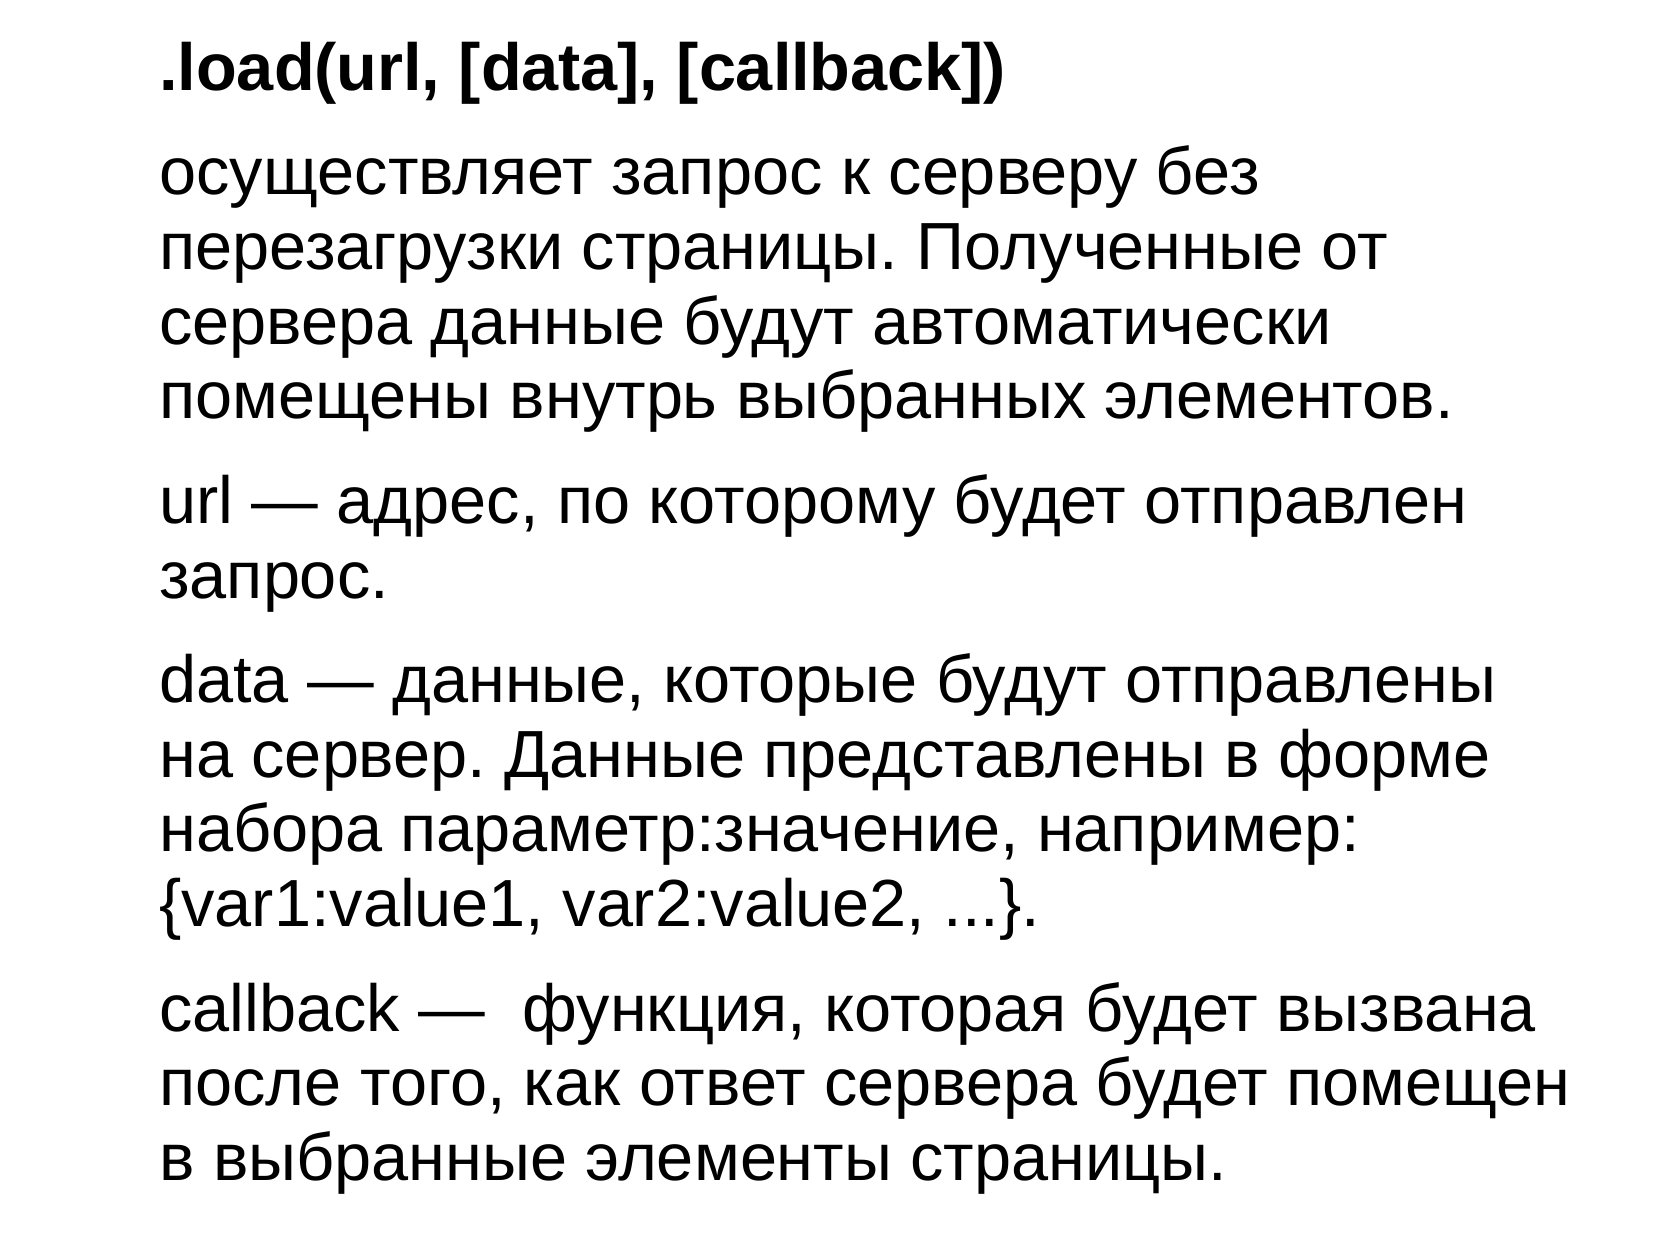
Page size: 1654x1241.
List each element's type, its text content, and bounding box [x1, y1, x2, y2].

list .load(url, [data], [callback]) осуществляет запрос к серверу без перезагрузки страницы. Полученные от сервера данные будут автоматически помещены внутрь выбранных элементов. url — адрес, по которому будет отправлен запрос. data — данные, которые будут отправлены на сервер. Данные представлены в форме набора параметр:значение, например: {var1:value1, var2:value2, ...}. callback — функция, которая будет вызвана после того, как ответ сервера будет помещен в выбранные элементы страницы. [88, 30, 1577, 1195]
